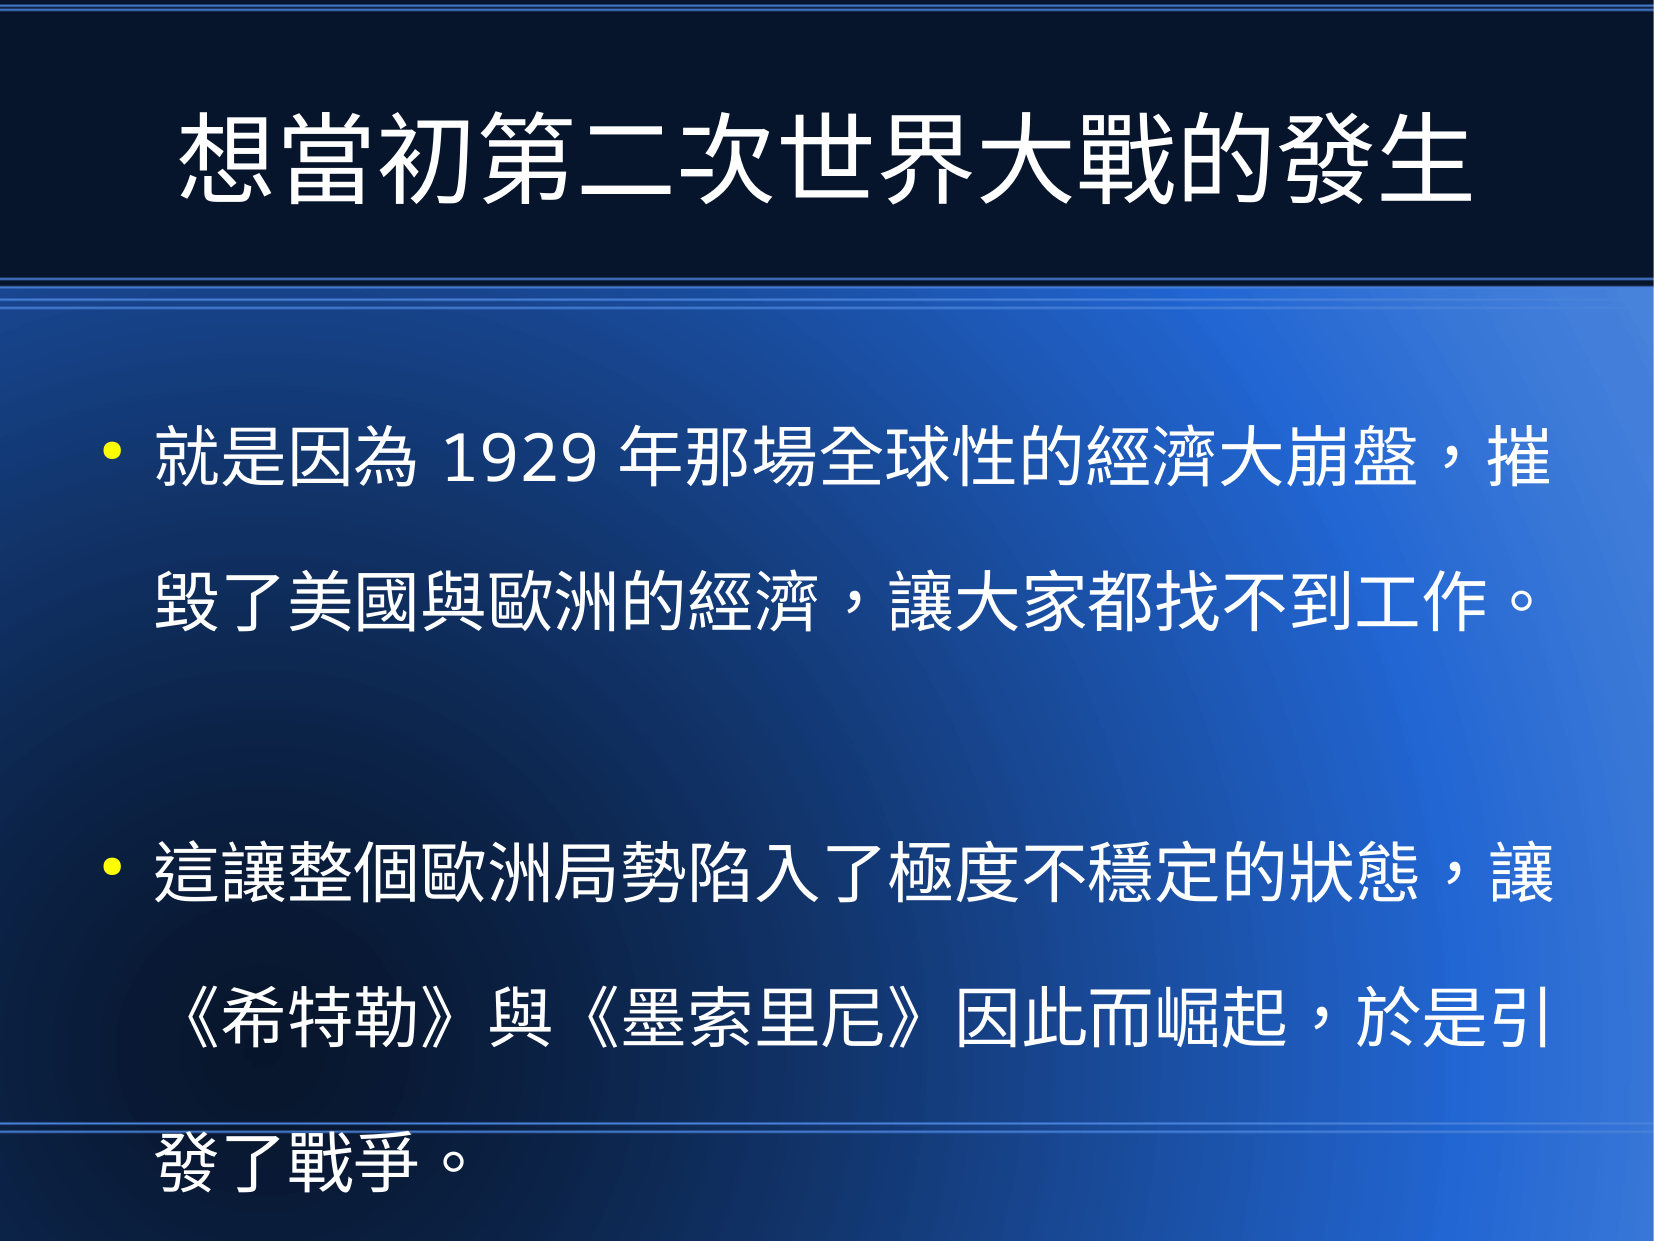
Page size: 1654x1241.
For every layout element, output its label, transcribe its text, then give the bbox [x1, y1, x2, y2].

list 就是因為1929年那場全球性的經濟大崩盤，摧毀了美國與歐洲的經濟，讓大家都找不到工作。 這讓整個歐洲局勢陷入了極度不穩定的狀態，讓《希特勒》與《墨索里尼》因此而崛起，於是引發了戰爭。 [82, 355, 1571, 1241]
picture [0, 0, 1654, 1241]
title 想當初第二次世界大戰的發生 [82, 49, 1571, 257]
